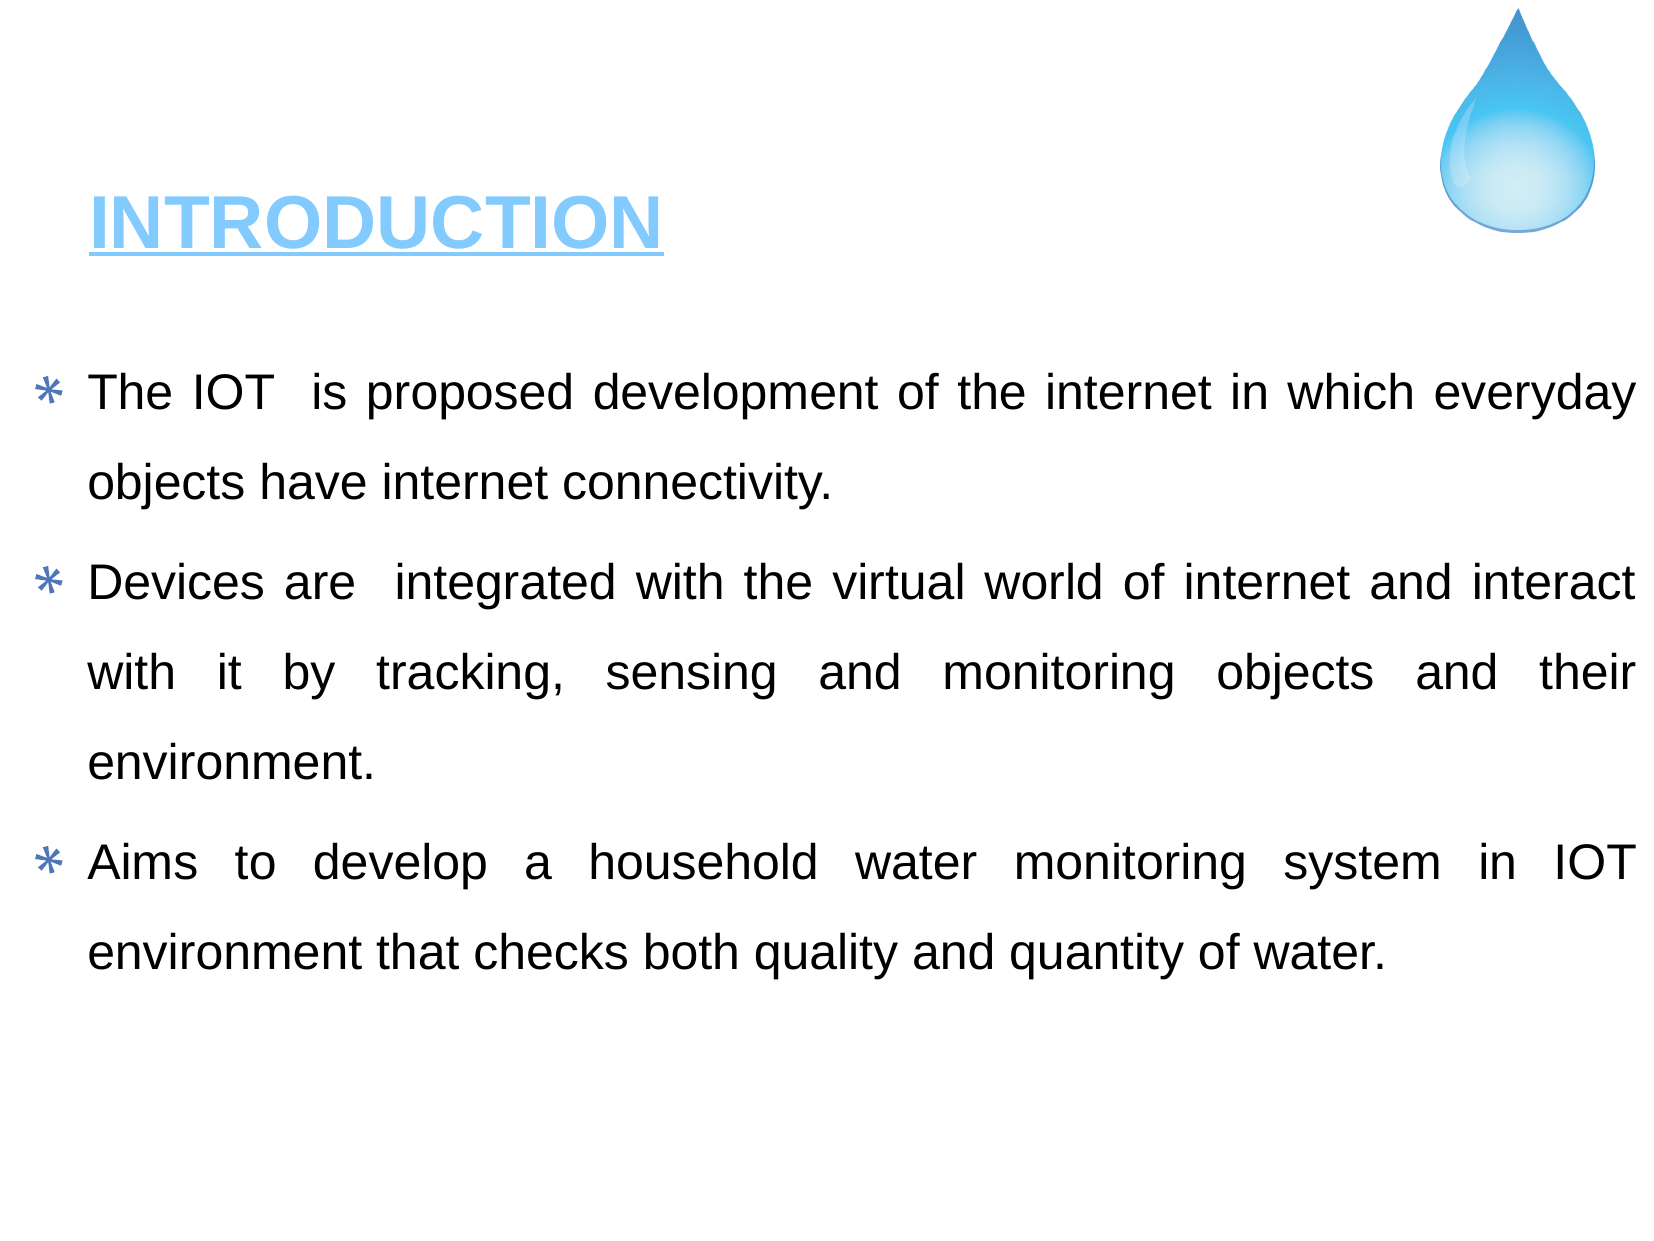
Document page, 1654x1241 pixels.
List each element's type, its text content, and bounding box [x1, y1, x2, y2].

title INTRODUCTION [89, 232, 1609, 256]
picture [1440, 8, 1595, 233]
list The IOT is proposed development of the internet in which everyday objects have internet connectivity. Devices are integrated with the virtual world of internet and interact with it by tracking, sensing and monitoring objects and their environment. Aims to develop a household water monitoring system in IOT environment that checks both quality and quantity of water. [0, 256, 1654, 1241]
